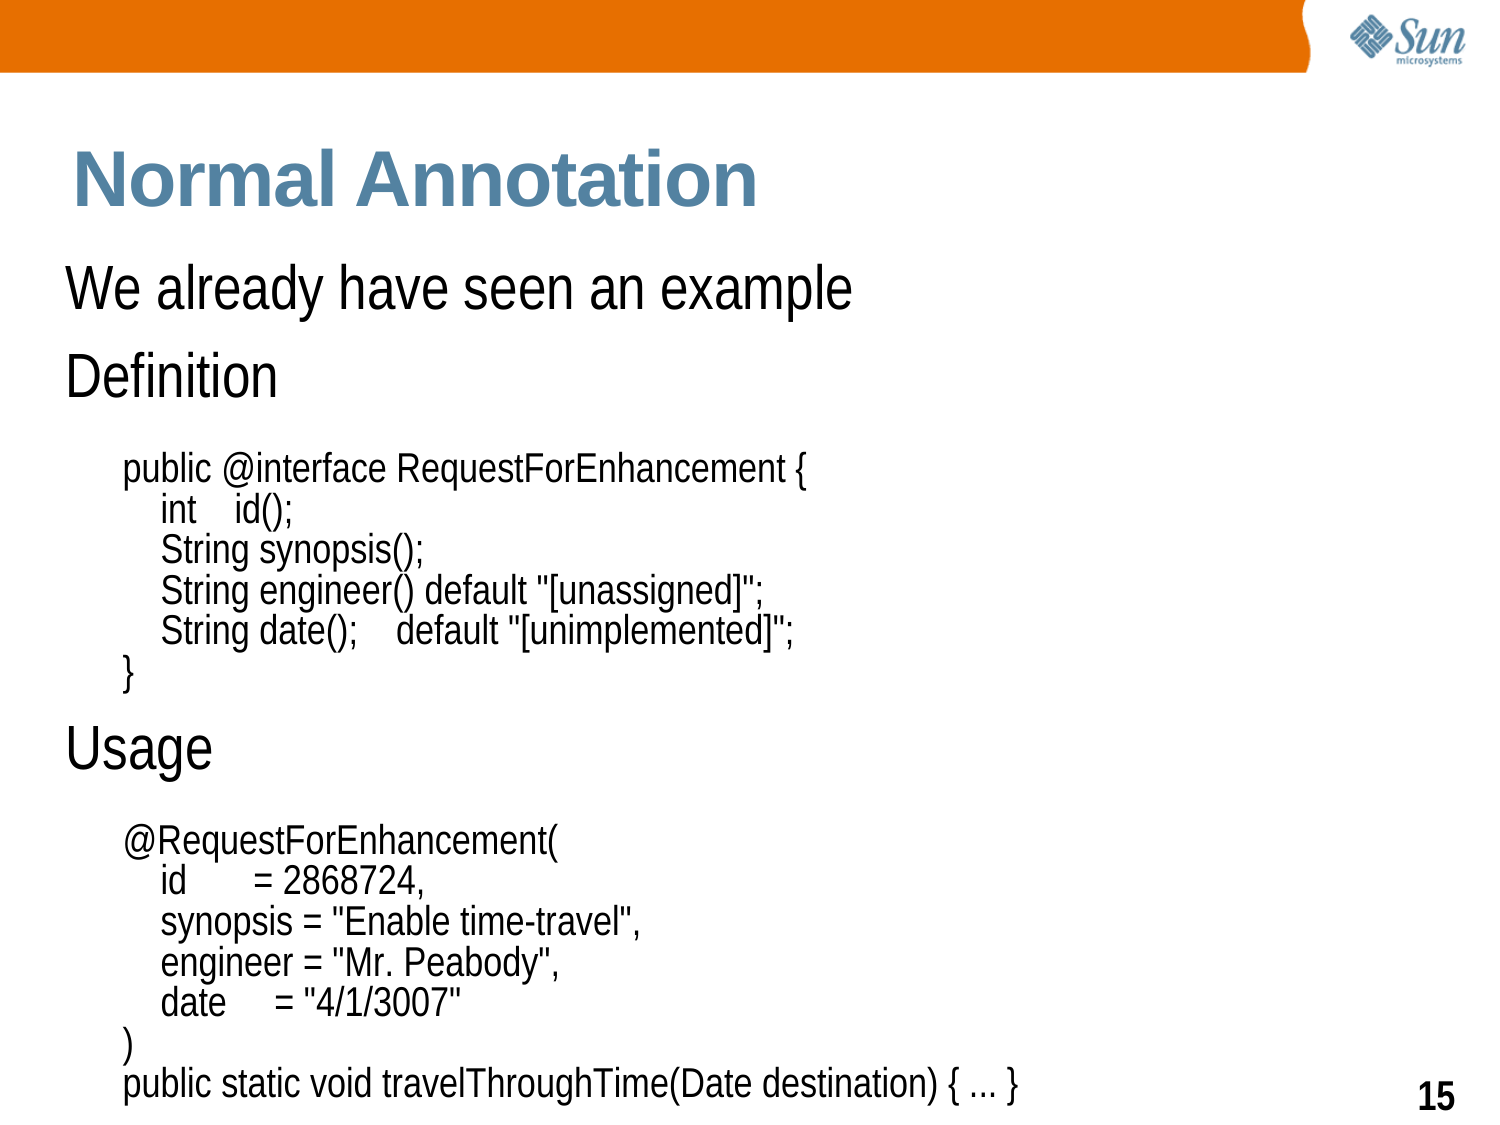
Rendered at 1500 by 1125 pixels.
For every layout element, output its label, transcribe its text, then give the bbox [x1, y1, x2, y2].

title Normal Annotation [72, 142, 1435, 284]
picture [0, 0, 1500, 75]
list We already have seen an example Definition public @interface RequestForEnhancement { int id(); String synopsis(); String engineer() default "[unassigned]"; String date(); default "[unimplemented]"; } Usage @RequestForEnhancement( id = 2868724, synopsis = "Enable time-travel", engineer = "Mr. Peabody", date = "4/1/3007" ) public static void travelThroughTime(Date destination) { ... } [46, 260, 1433, 1125]
